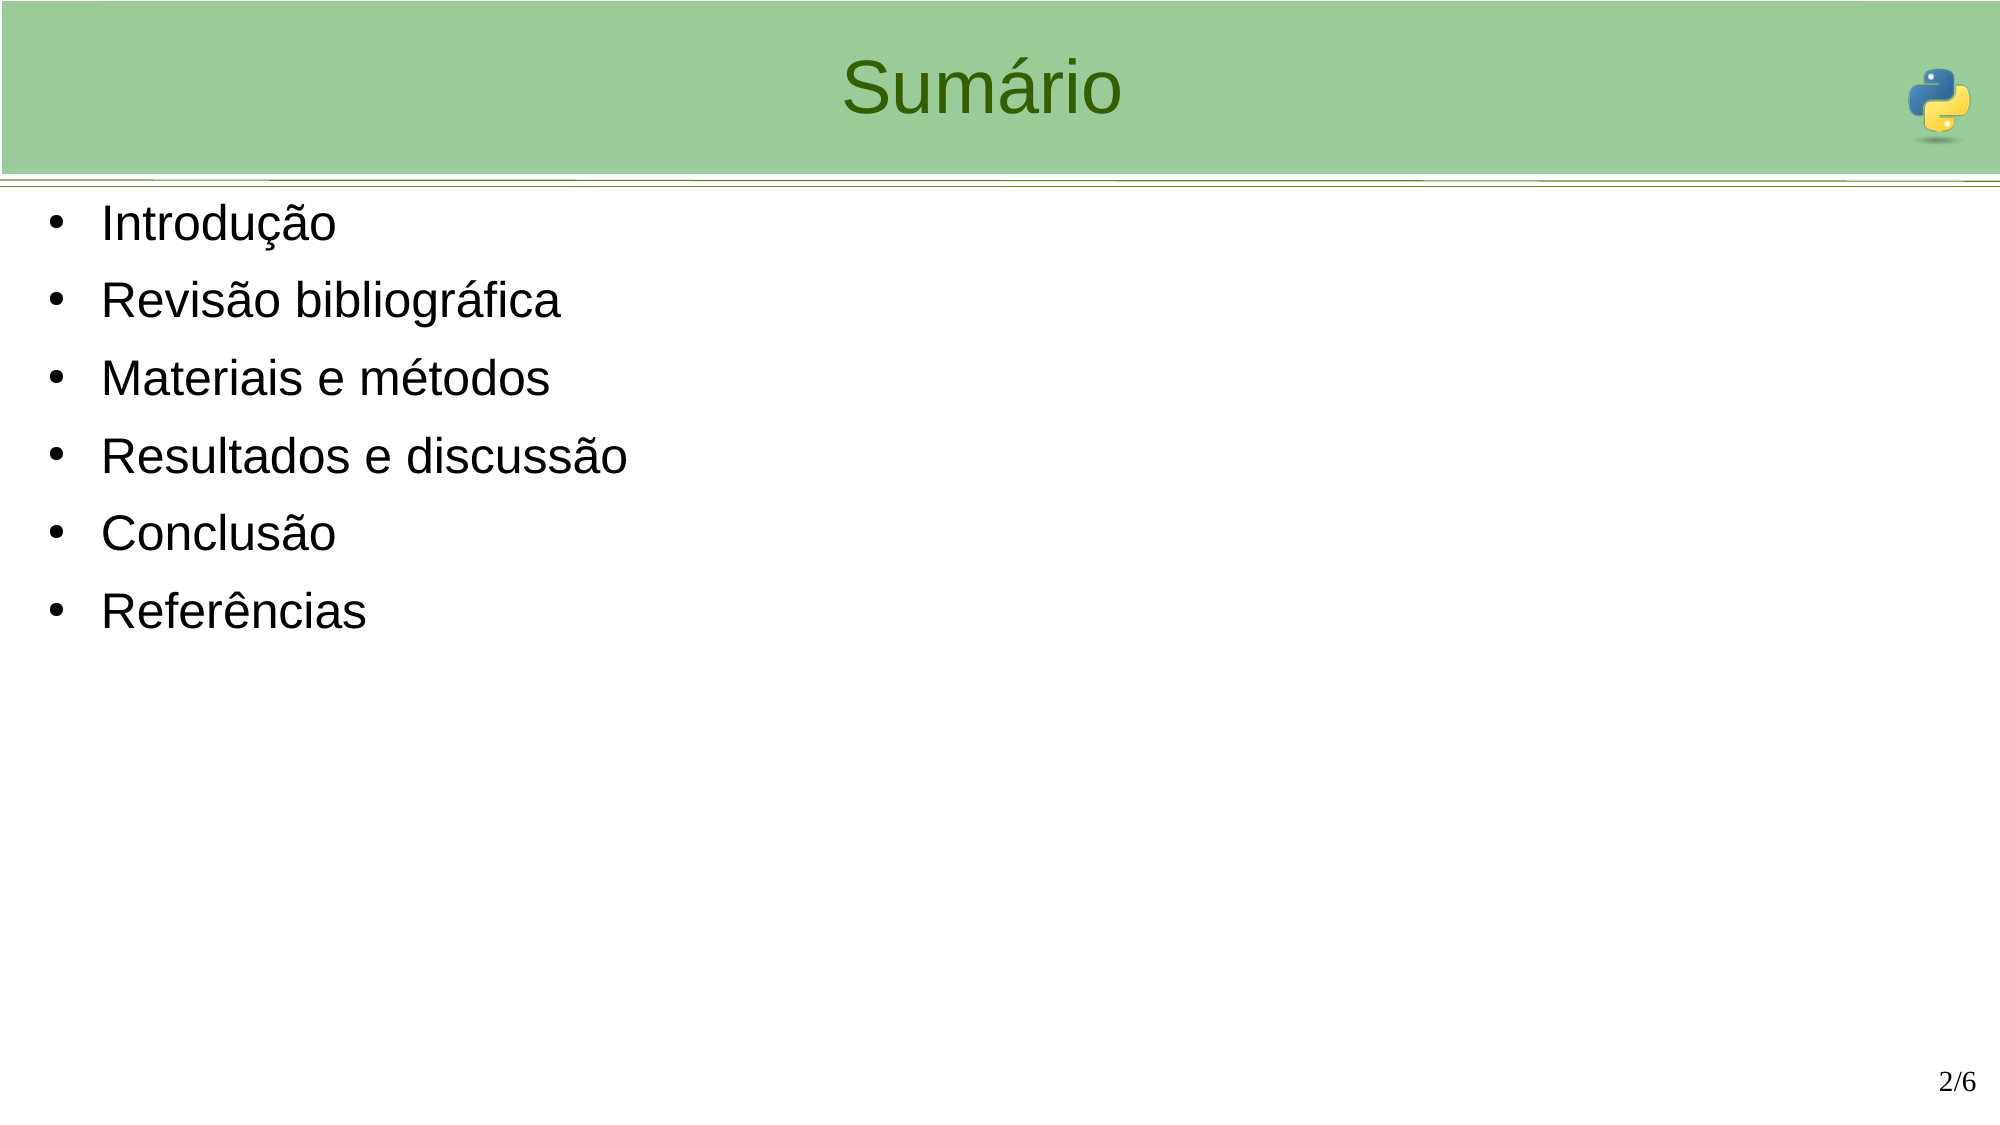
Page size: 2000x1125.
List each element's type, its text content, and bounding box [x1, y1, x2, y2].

picture [1901, 59, 1979, 148]
title Sumário [105, 0, 1861, 174]
list Introdução Revisão bibliográfica Materiais e métodos Resultados e discussão Conclusão Referências [30, 195, 1966, 1066]
